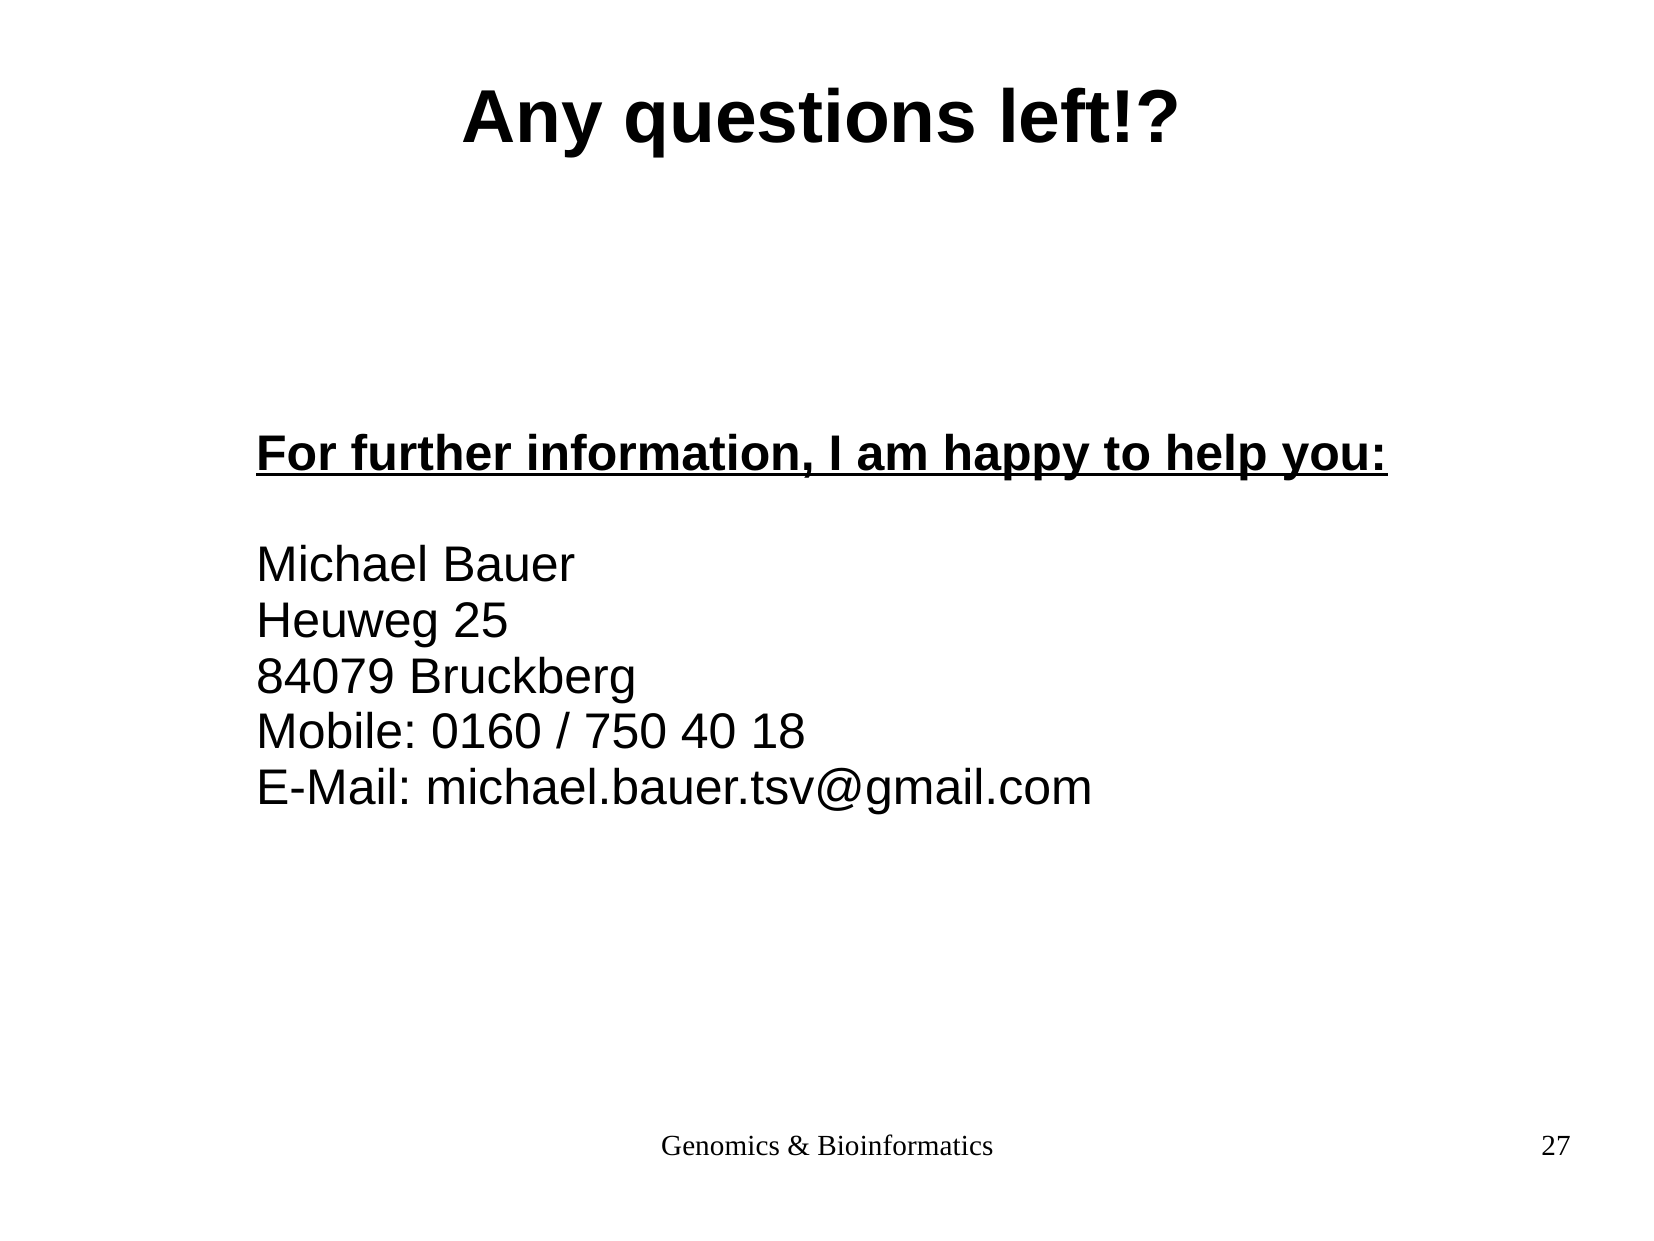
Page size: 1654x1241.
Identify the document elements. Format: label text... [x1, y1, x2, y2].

text_box For further information, I am happy to help you: Michael Bauer Heuweg 25 84079 Bruckberg Mobile: 0160 / 750 40 18 E-Mail: michael.bauer.tsv@gmail.com [241, 417, 1413, 823]
text_box Any questions left!? [446, 67, 1208, 166]
